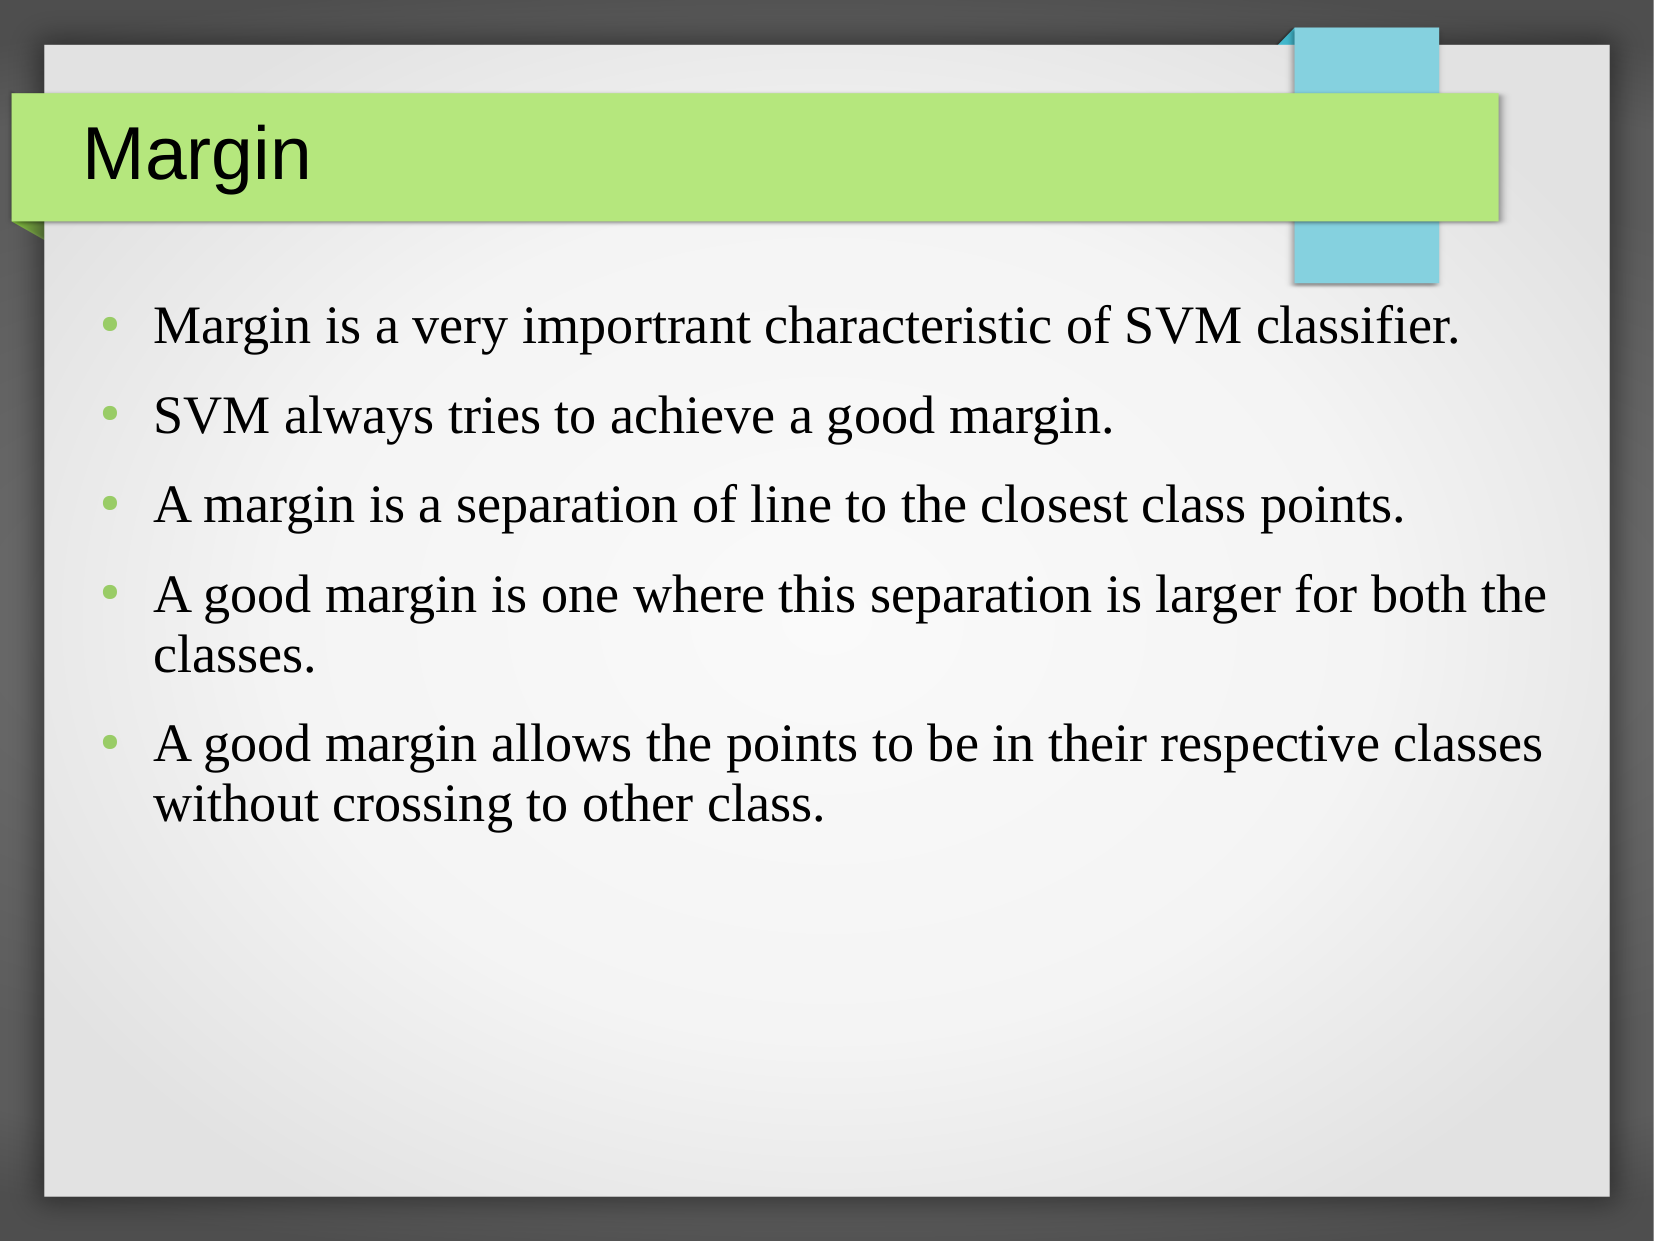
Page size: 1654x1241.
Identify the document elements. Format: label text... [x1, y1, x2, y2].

list Margin is a very importrant characteristic of SVM classifier. SVM always tries to achieve a good margin. A margin is a separation of line to the closest class points. A good margin is one where this separation is larger for both the classes. A good margin allows the points to be in their respective classes without crossing to other class. [82, 295, 1571, 1015]
picture [0, 0, 1654, 1241]
title Margin [82, 94, 1264, 213]
